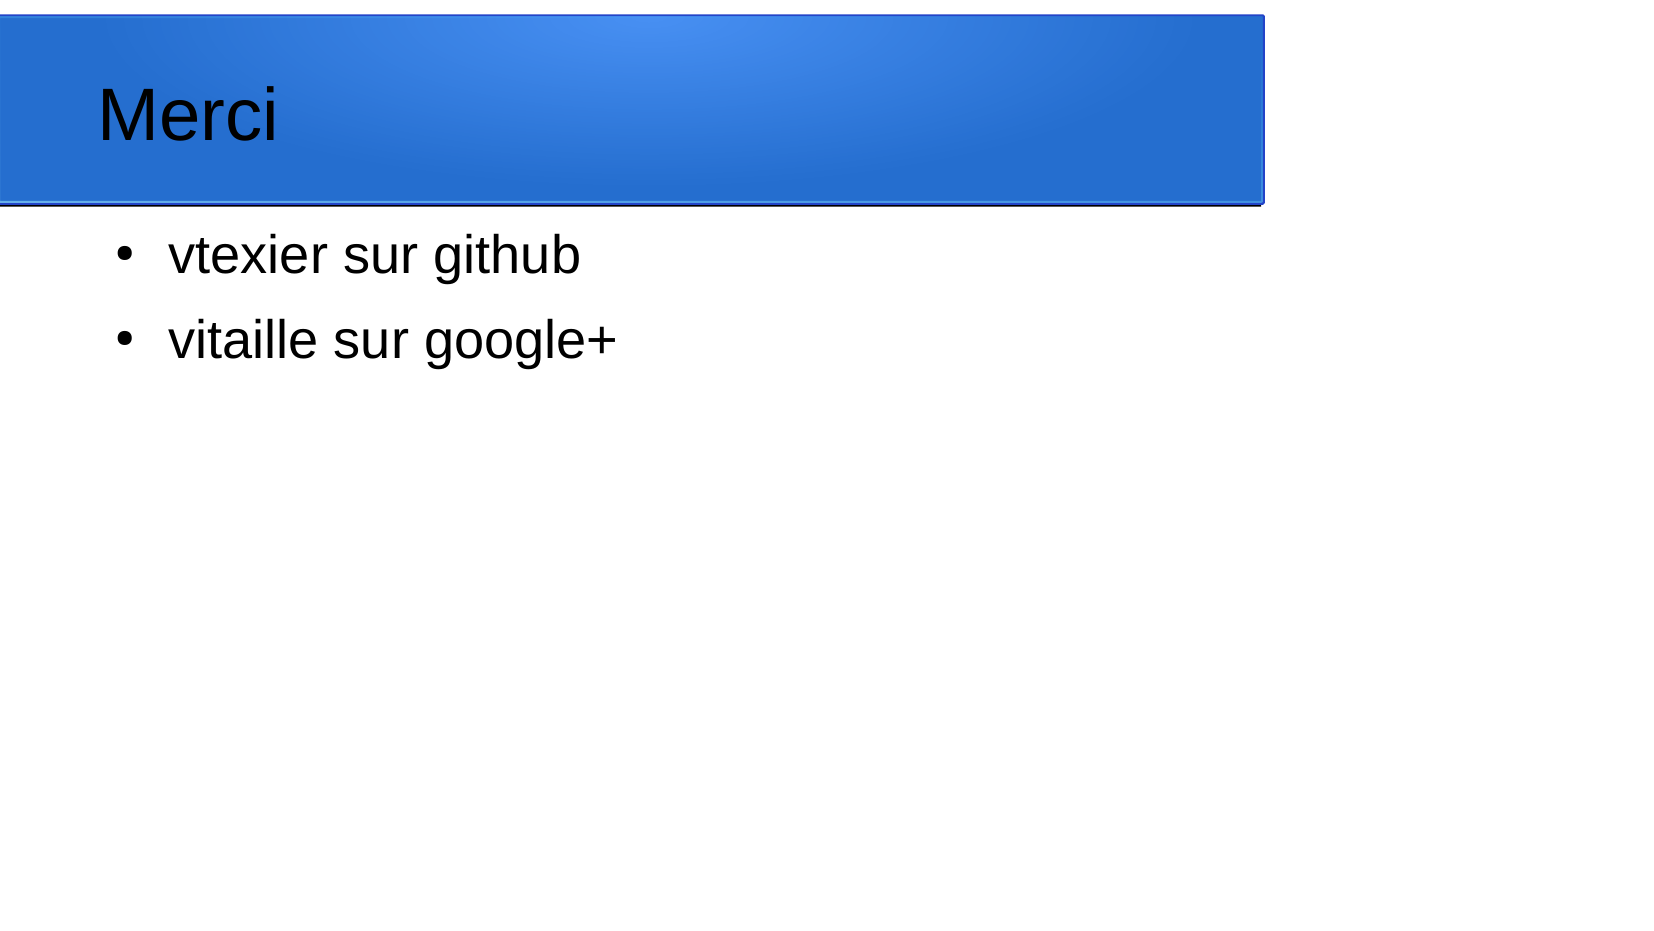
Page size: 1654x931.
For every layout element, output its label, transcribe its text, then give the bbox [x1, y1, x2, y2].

list vtexier sur github vitaille sur google+ [82, 216, 1571, 719]
title Merci [82, 37, 1571, 193]
